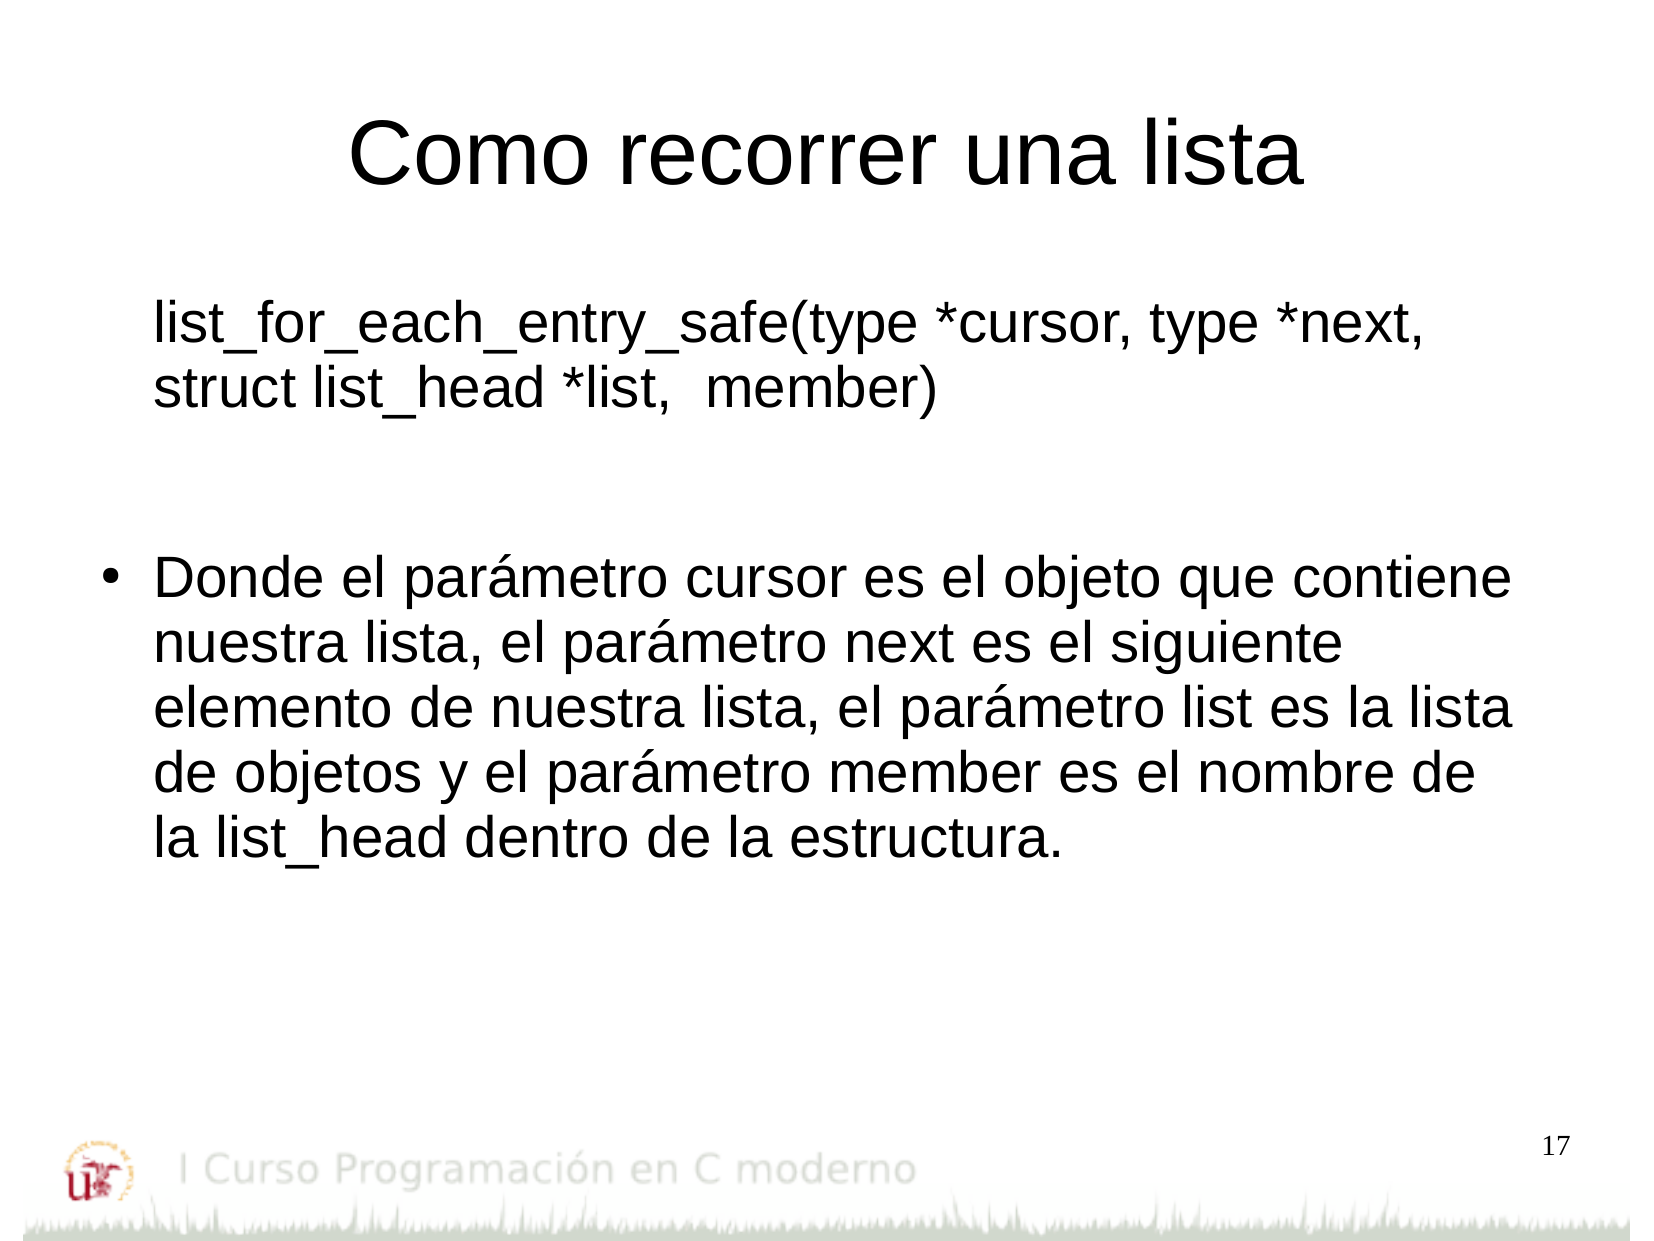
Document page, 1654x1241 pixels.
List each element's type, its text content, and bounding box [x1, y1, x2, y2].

picture [23, 1136, 1630, 1241]
list list_for_each_entry_safe(type *cursor, type *next, struct list_head *list, member) Donde el parámetro cursor es el objeto que contiene nuestra lista, el parámetro next es el siguiente elemento de nuestra lista, el parámetro list es la lista de objetos y el parámetro member es el nombre de la list_head dentro de la estructura. [82, 290, 1538, 1010]
title Como recorrer una lista [82, 49, 1571, 257]
